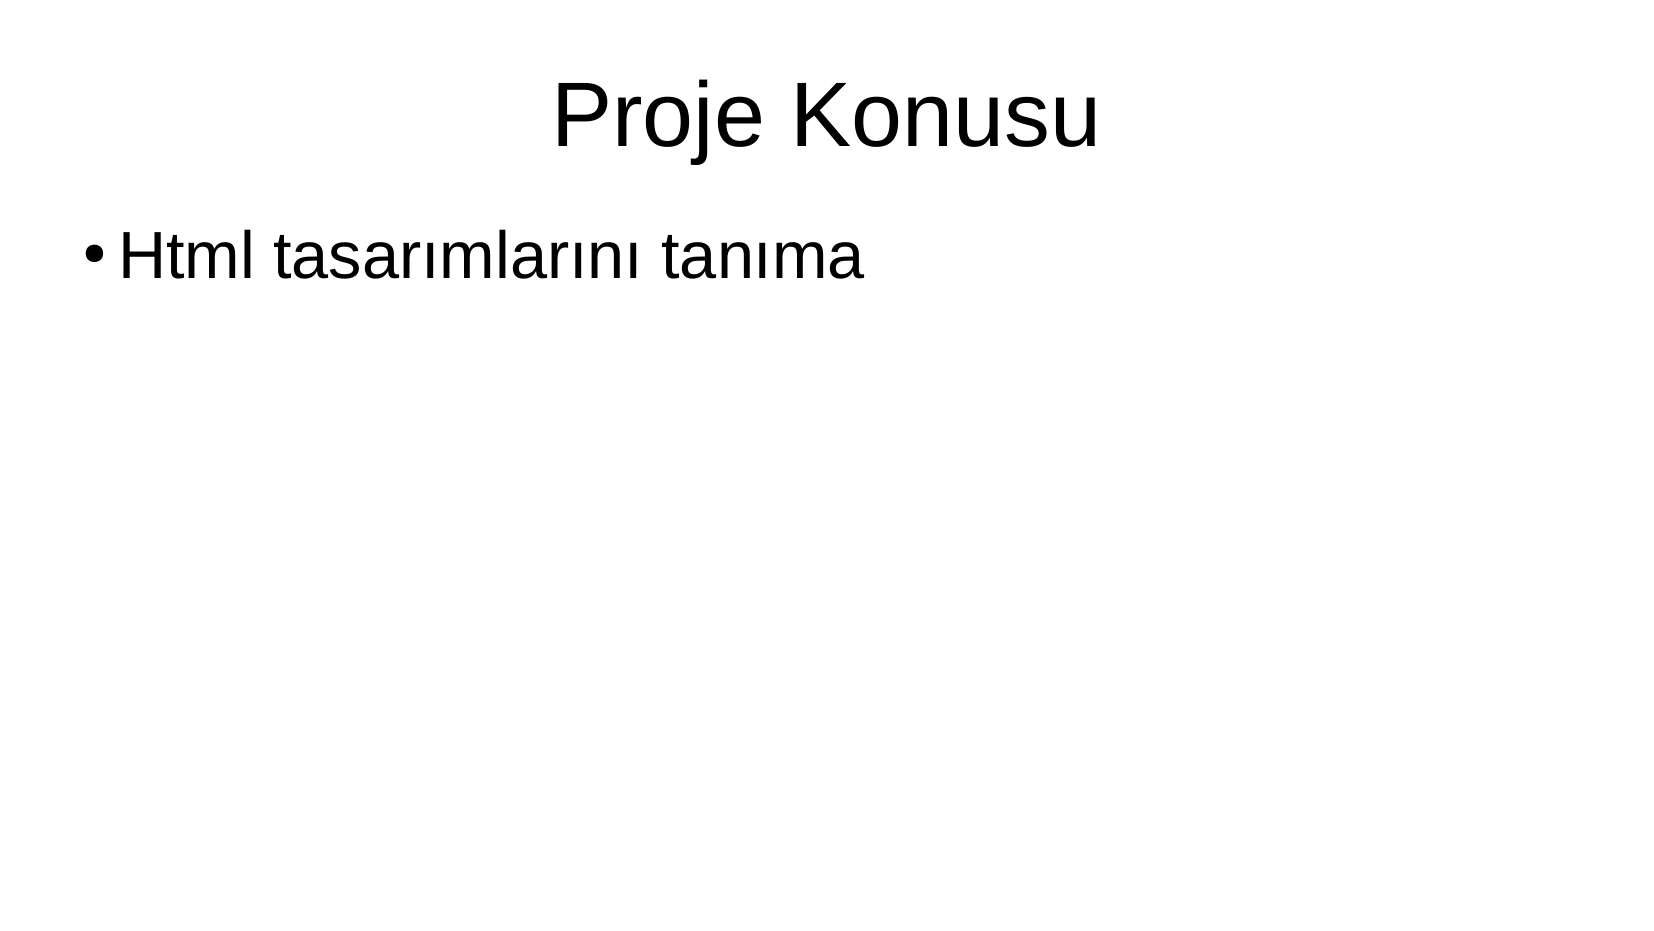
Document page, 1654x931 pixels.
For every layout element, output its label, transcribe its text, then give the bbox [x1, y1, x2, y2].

subtitle Html tasarımlarını tanıma [82, 217, 1571, 758]
title Proje Konusu [82, 37, 1571, 193]
